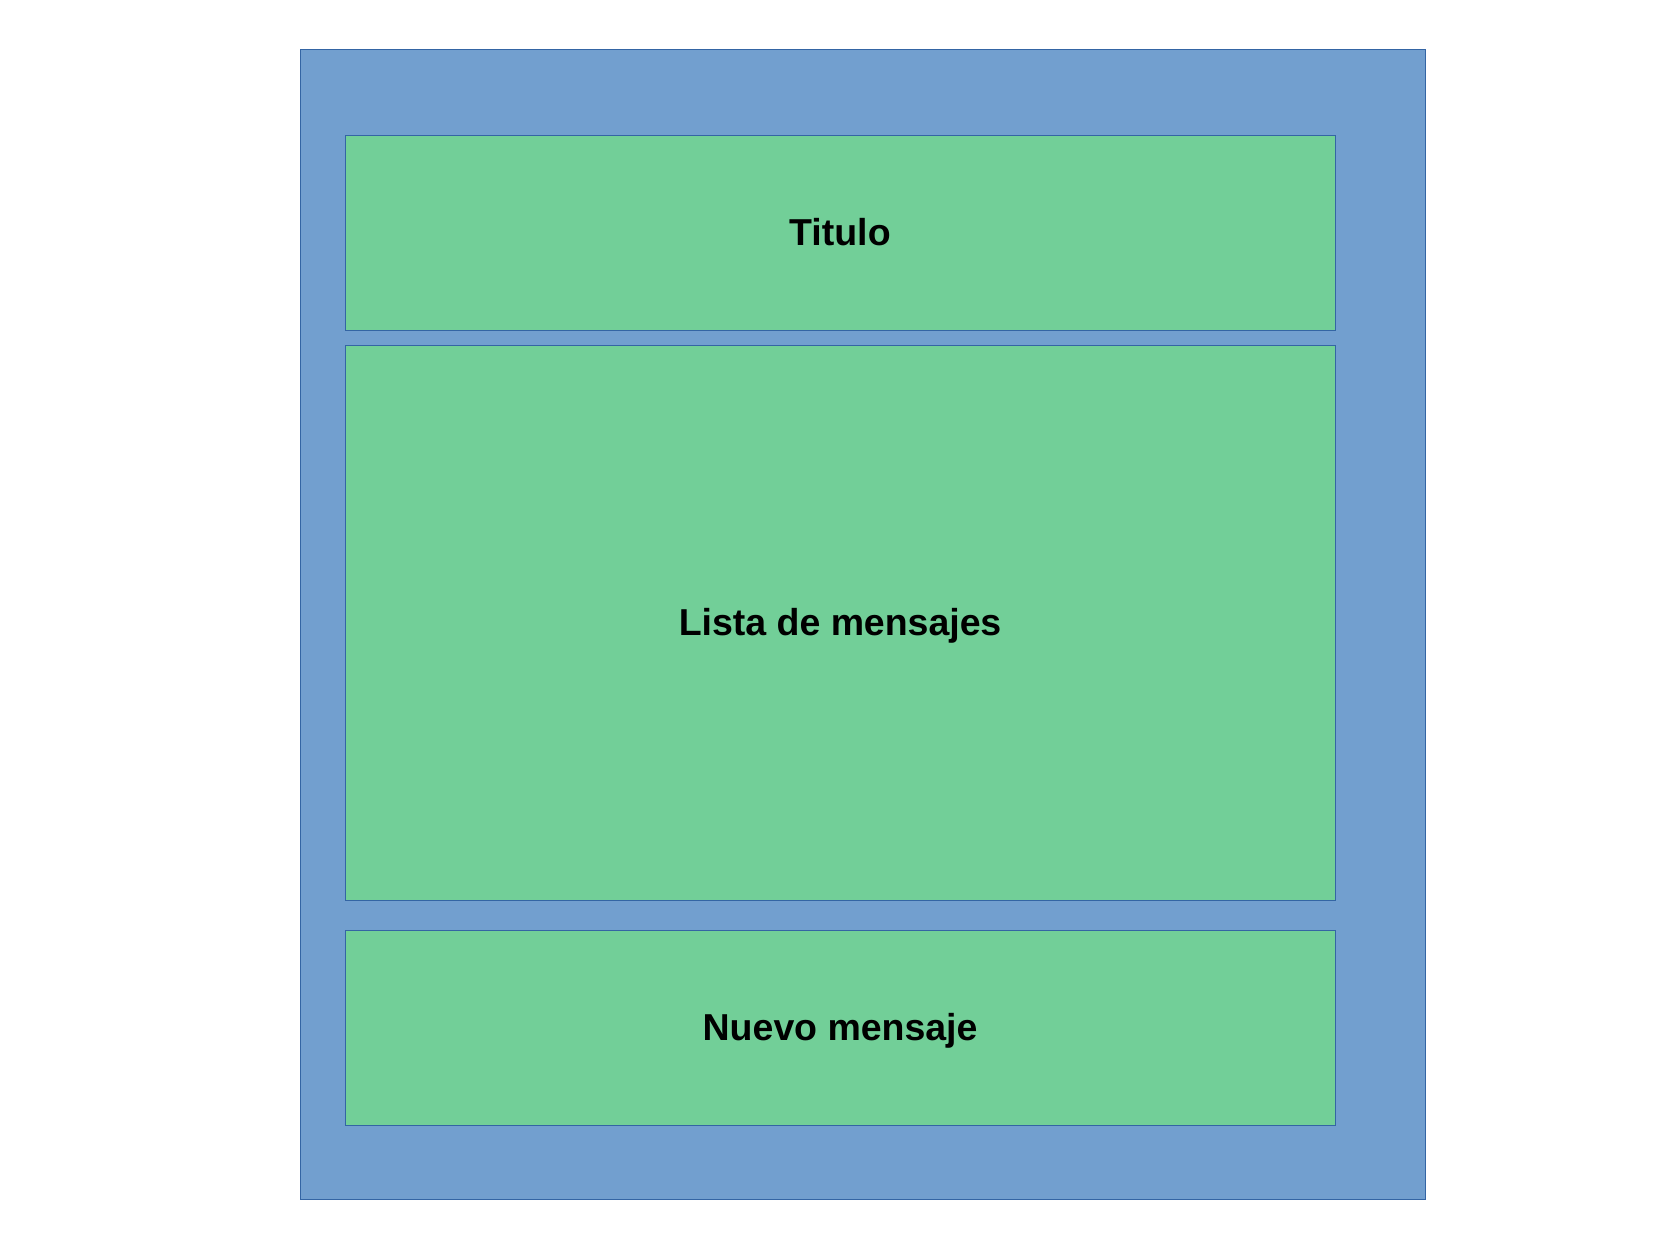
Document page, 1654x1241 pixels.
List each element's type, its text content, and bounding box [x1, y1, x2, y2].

text_box Nuevo mensaje [345, 930, 1336, 1126]
text_box Titulo [345, 135, 1336, 331]
text_box Lista de mensajes [345, 345, 1336, 901]
text_box [300, 49, 1426, 1200]
